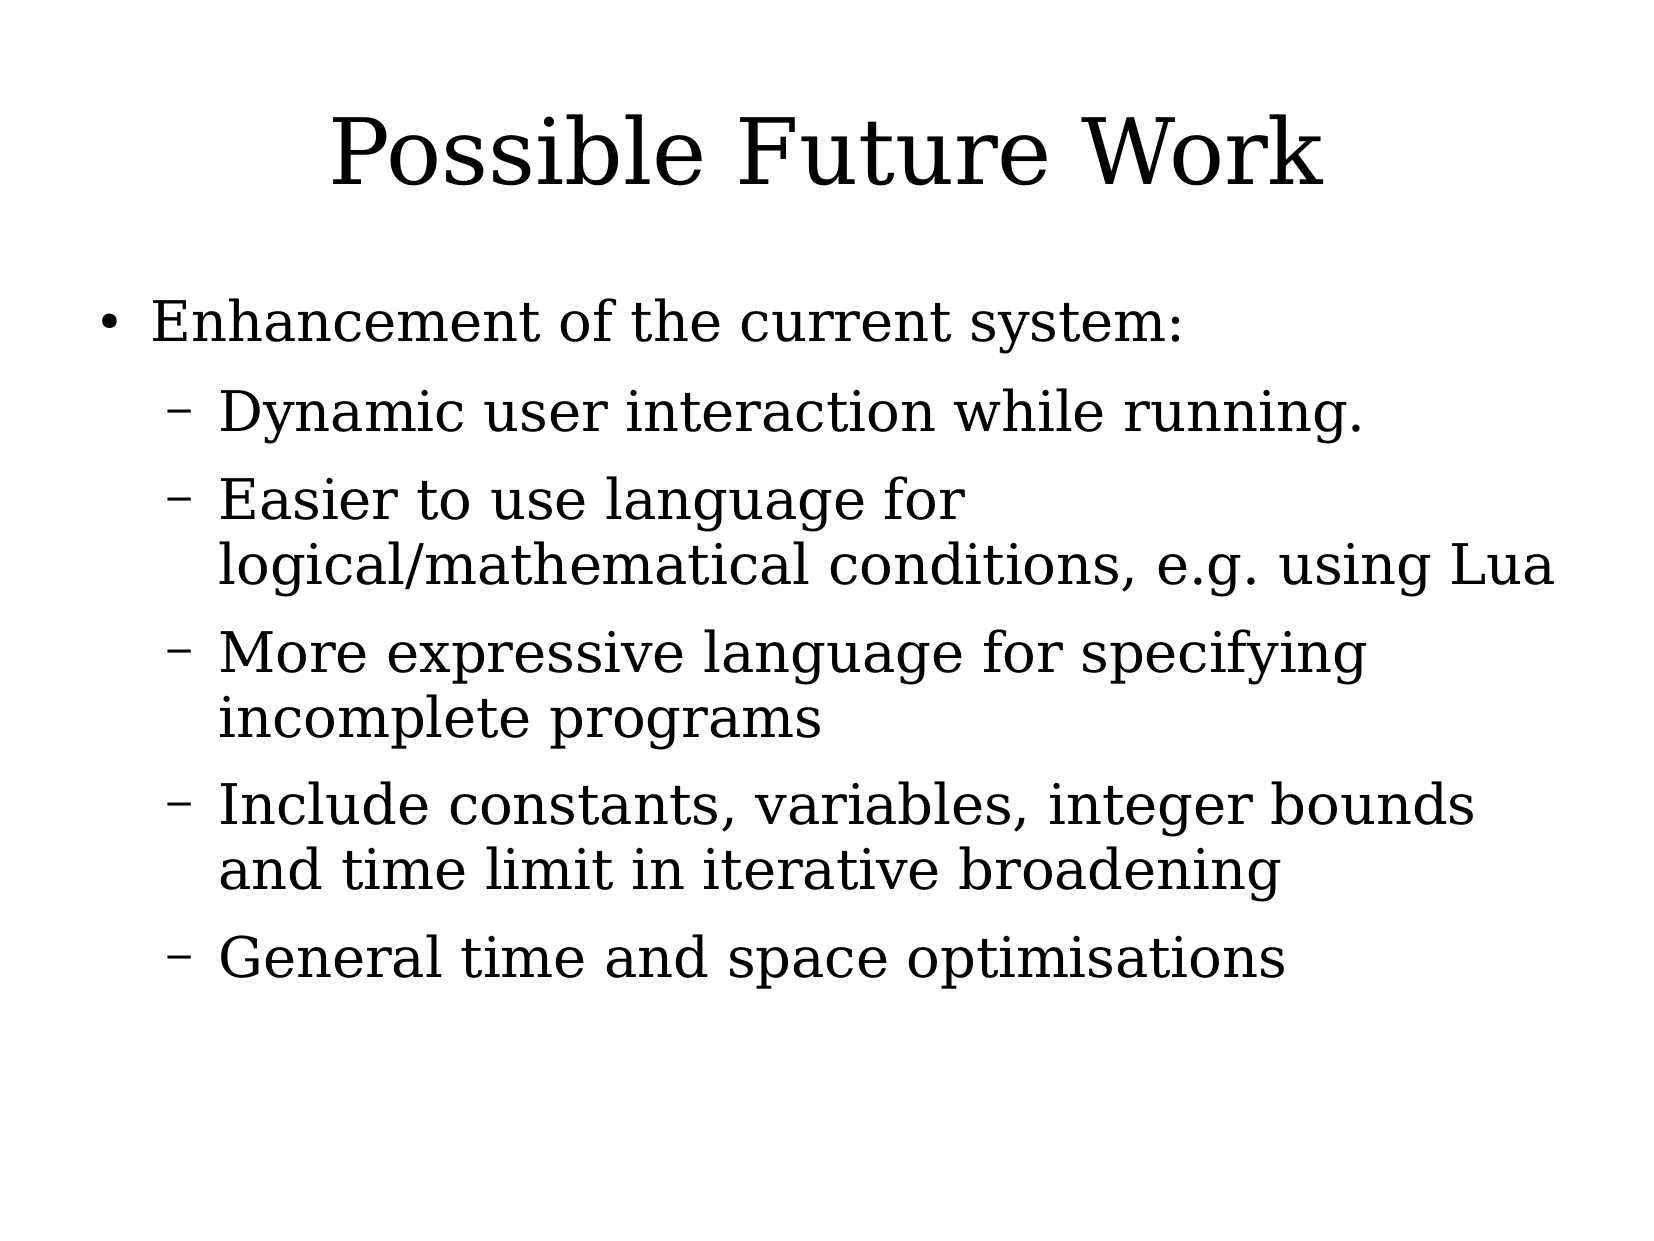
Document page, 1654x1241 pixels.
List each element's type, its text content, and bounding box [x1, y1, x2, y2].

title Possible Future Work [82, 49, 1571, 257]
list Enhancement of the current system: Dynamic user interaction while running. Easier to use language for logical/mathematical conditions, e.g. using Lua More expressive language for specifying incomplete programs Include constants, variables, integer bounds and time limit in iterative broadening General time and space optimisations [82, 290, 1571, 1010]
